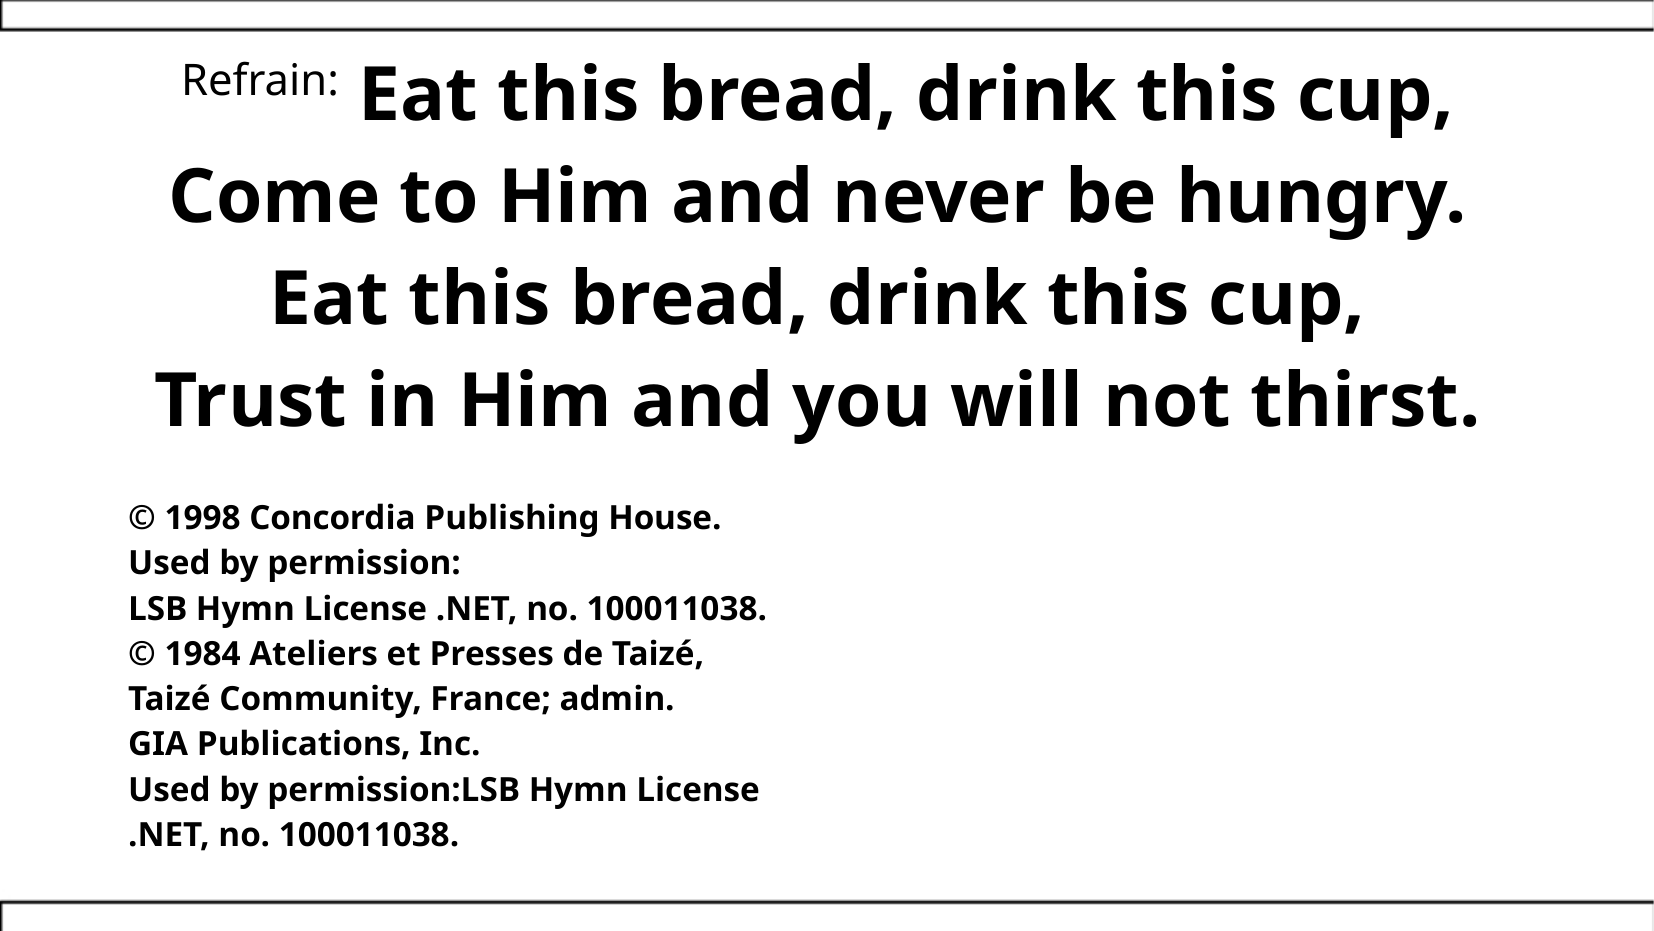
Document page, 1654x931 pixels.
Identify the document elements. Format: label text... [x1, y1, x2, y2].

text_box Refrain: Eat this bread, drink this cup, Come to Him and never be hungry. Eat this bread, drink this cup, Trust in Him and you will not thirst. © 1998 Concordia Publishing House. Used by permission: LSB Hymn License .NET, no. 100011038. © 1984 Ateliers et Presses de Taizé, Taizé Community, France; admin. GIA Publications, Inc. Used by permission:LSB Hymn License .NET, no. 100011038. [113, 32, 1524, 846]
picture [0, 0, 1654, 931]
